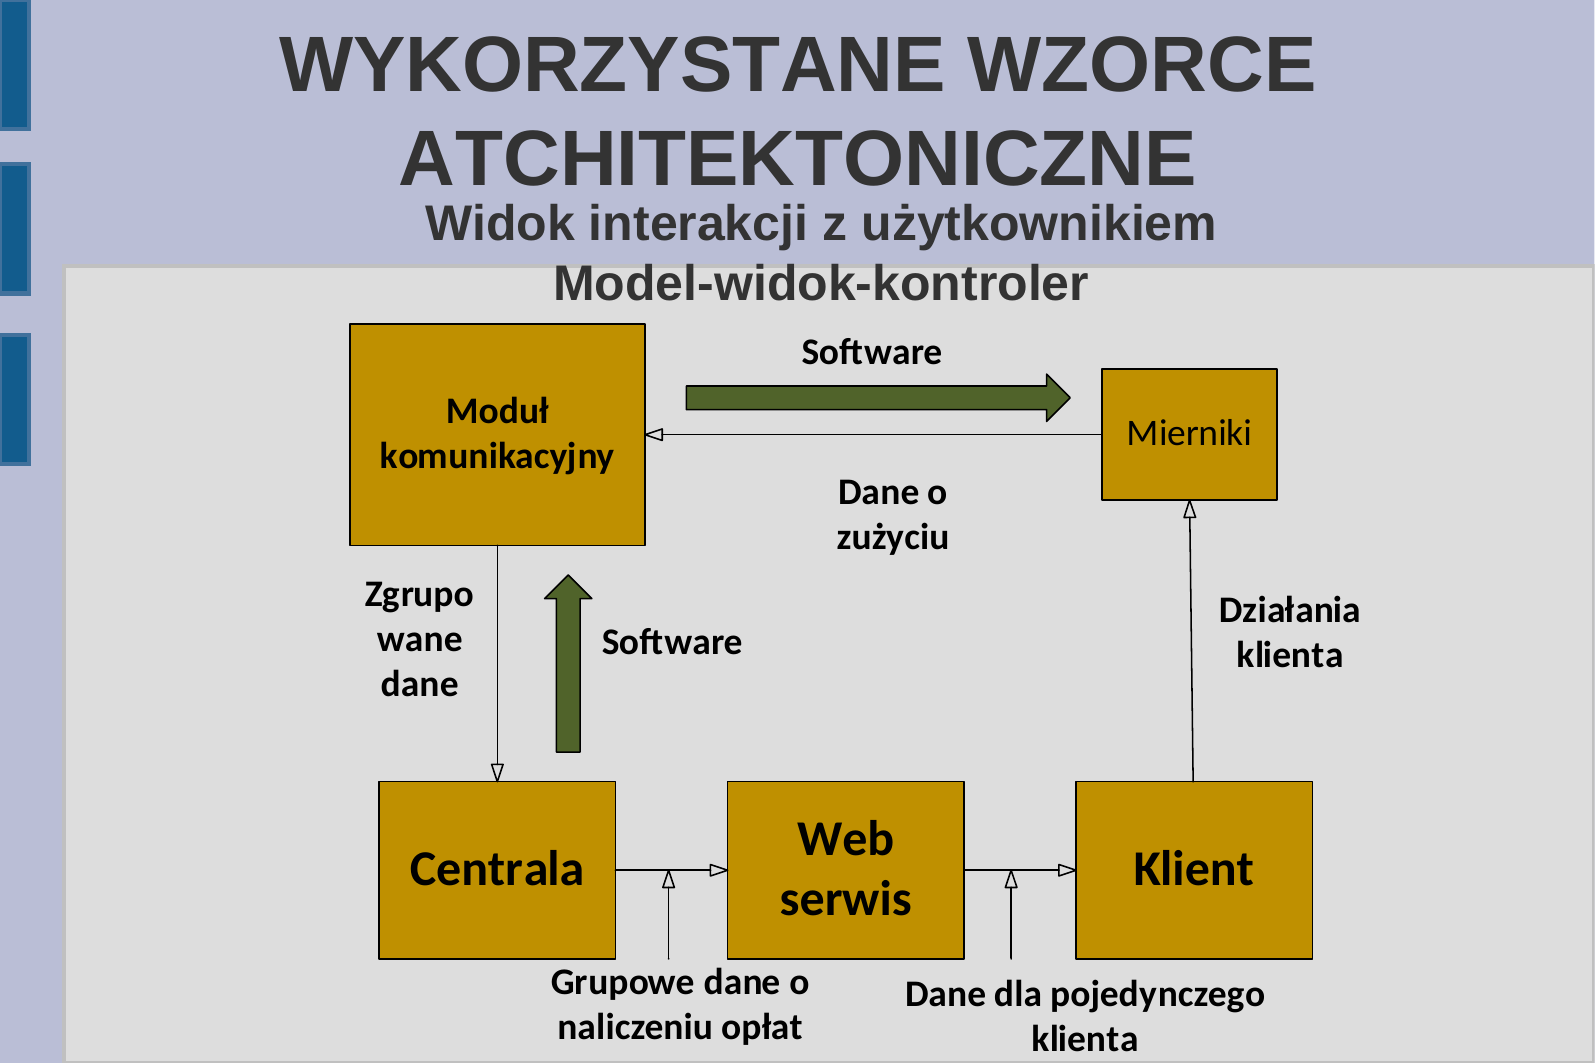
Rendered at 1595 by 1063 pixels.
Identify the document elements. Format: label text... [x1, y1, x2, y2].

title WYKORZYSTANE WZORCE ATCHITEKTONICZNE [117, 13, 1479, 191]
chart [346, 320, 1378, 1063]
text_box Widok interakcji z użytkownikiem Model-widok-kontroler [140, 153, 1503, 348]
